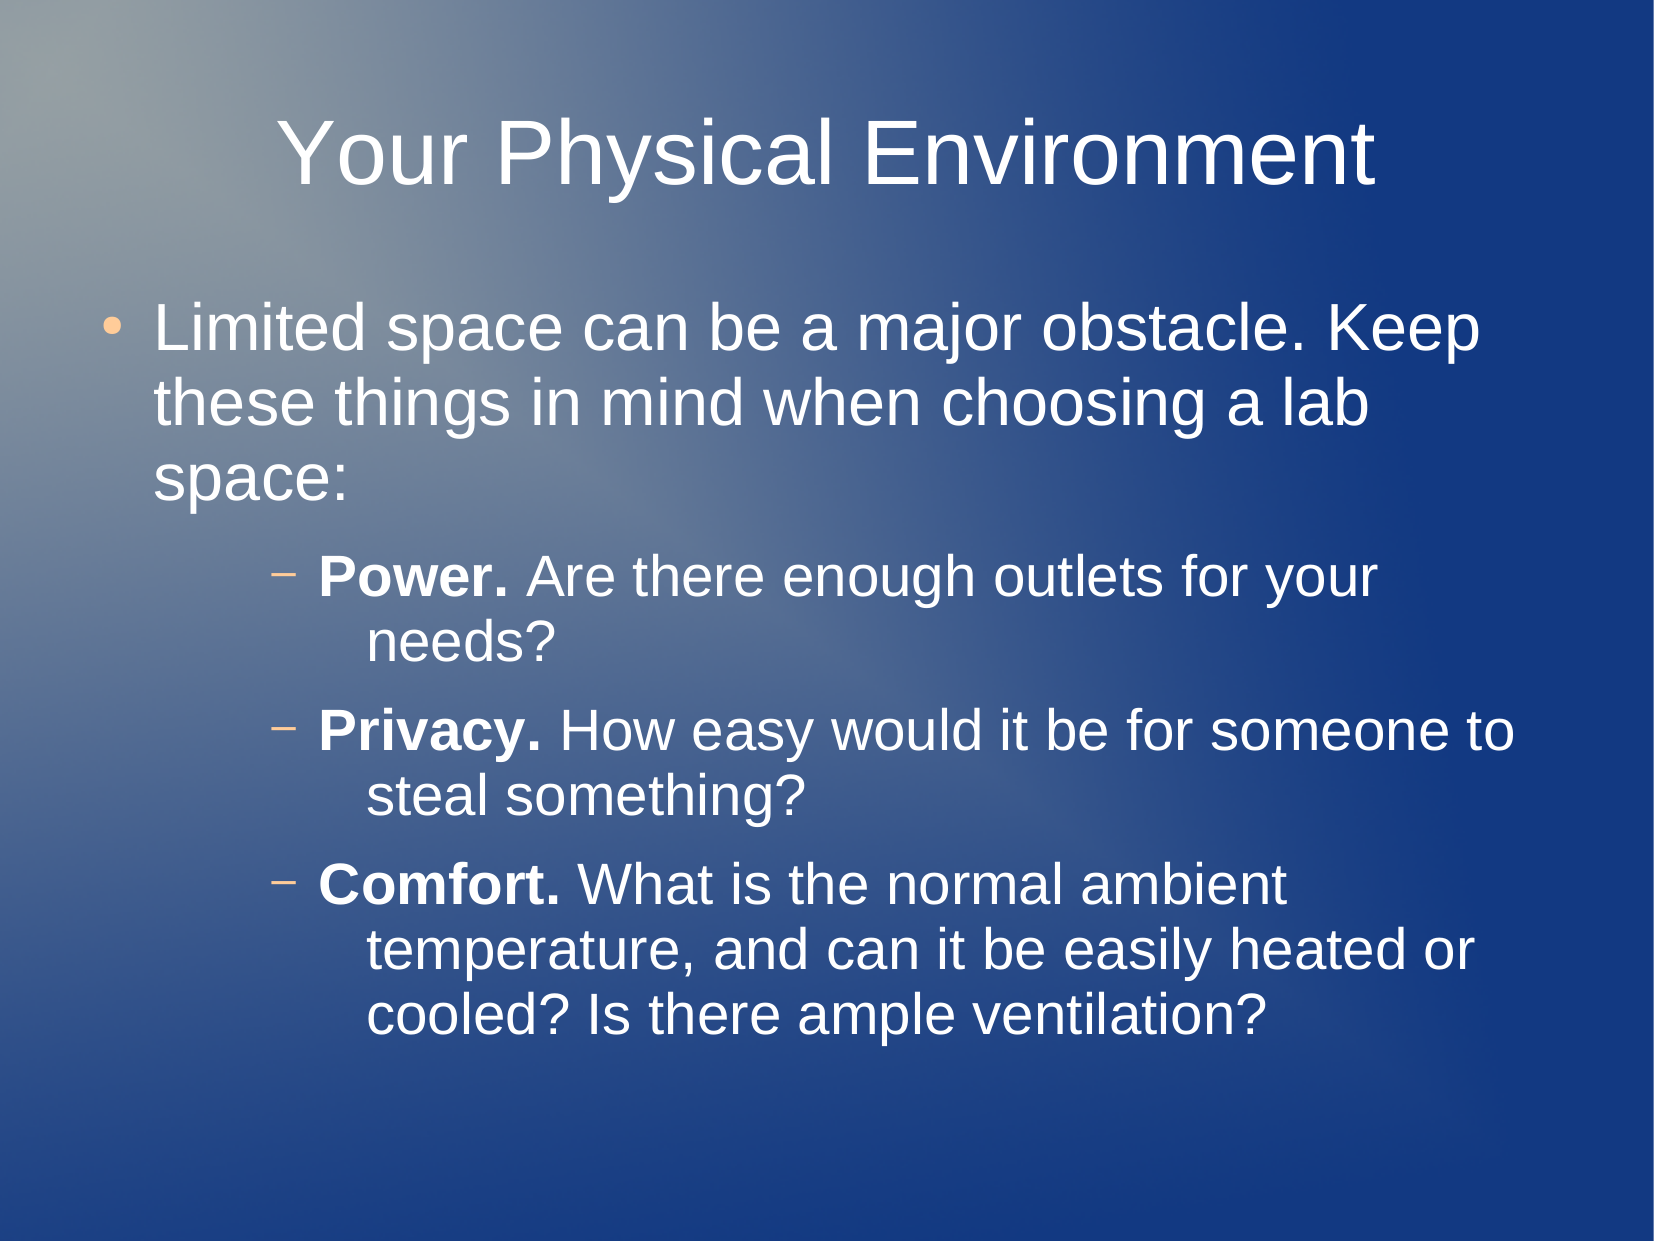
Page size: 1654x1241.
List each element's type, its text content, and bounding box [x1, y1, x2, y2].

list Limited space can be a major obstacle. Keep these things in mind when choosing a lab space: Power. Are there enough outlets for your needs? Privacy. How easy would it be for someone to steal something? Comfort. What is the normal ambient temperature, and can it be easily heated or cooled? Is there ample ventilation? [82, 290, 1571, 1109]
picture [0, 0, 1654, 1241]
title Your Physical Environment [82, 49, 1571, 257]
